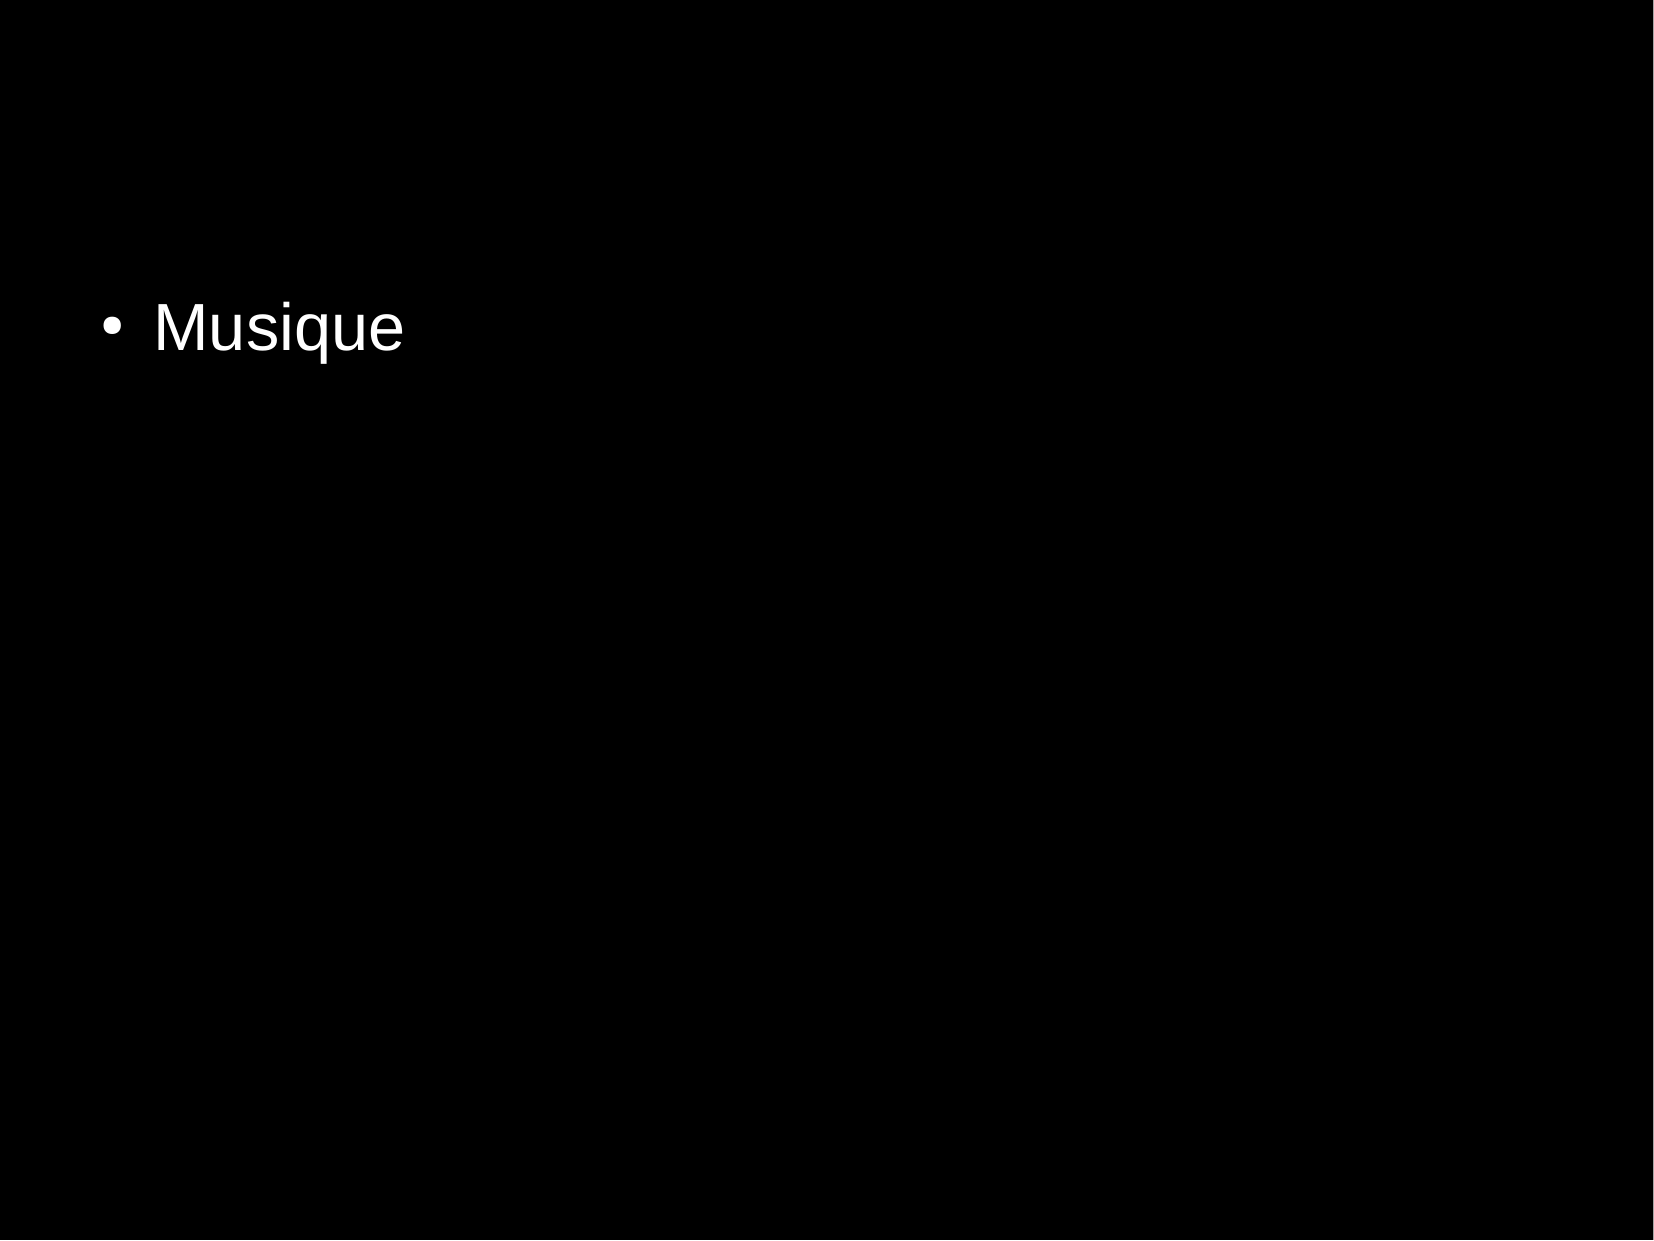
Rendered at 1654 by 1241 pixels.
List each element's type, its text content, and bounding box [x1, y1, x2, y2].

list Musique [82, 290, 1571, 1010]
